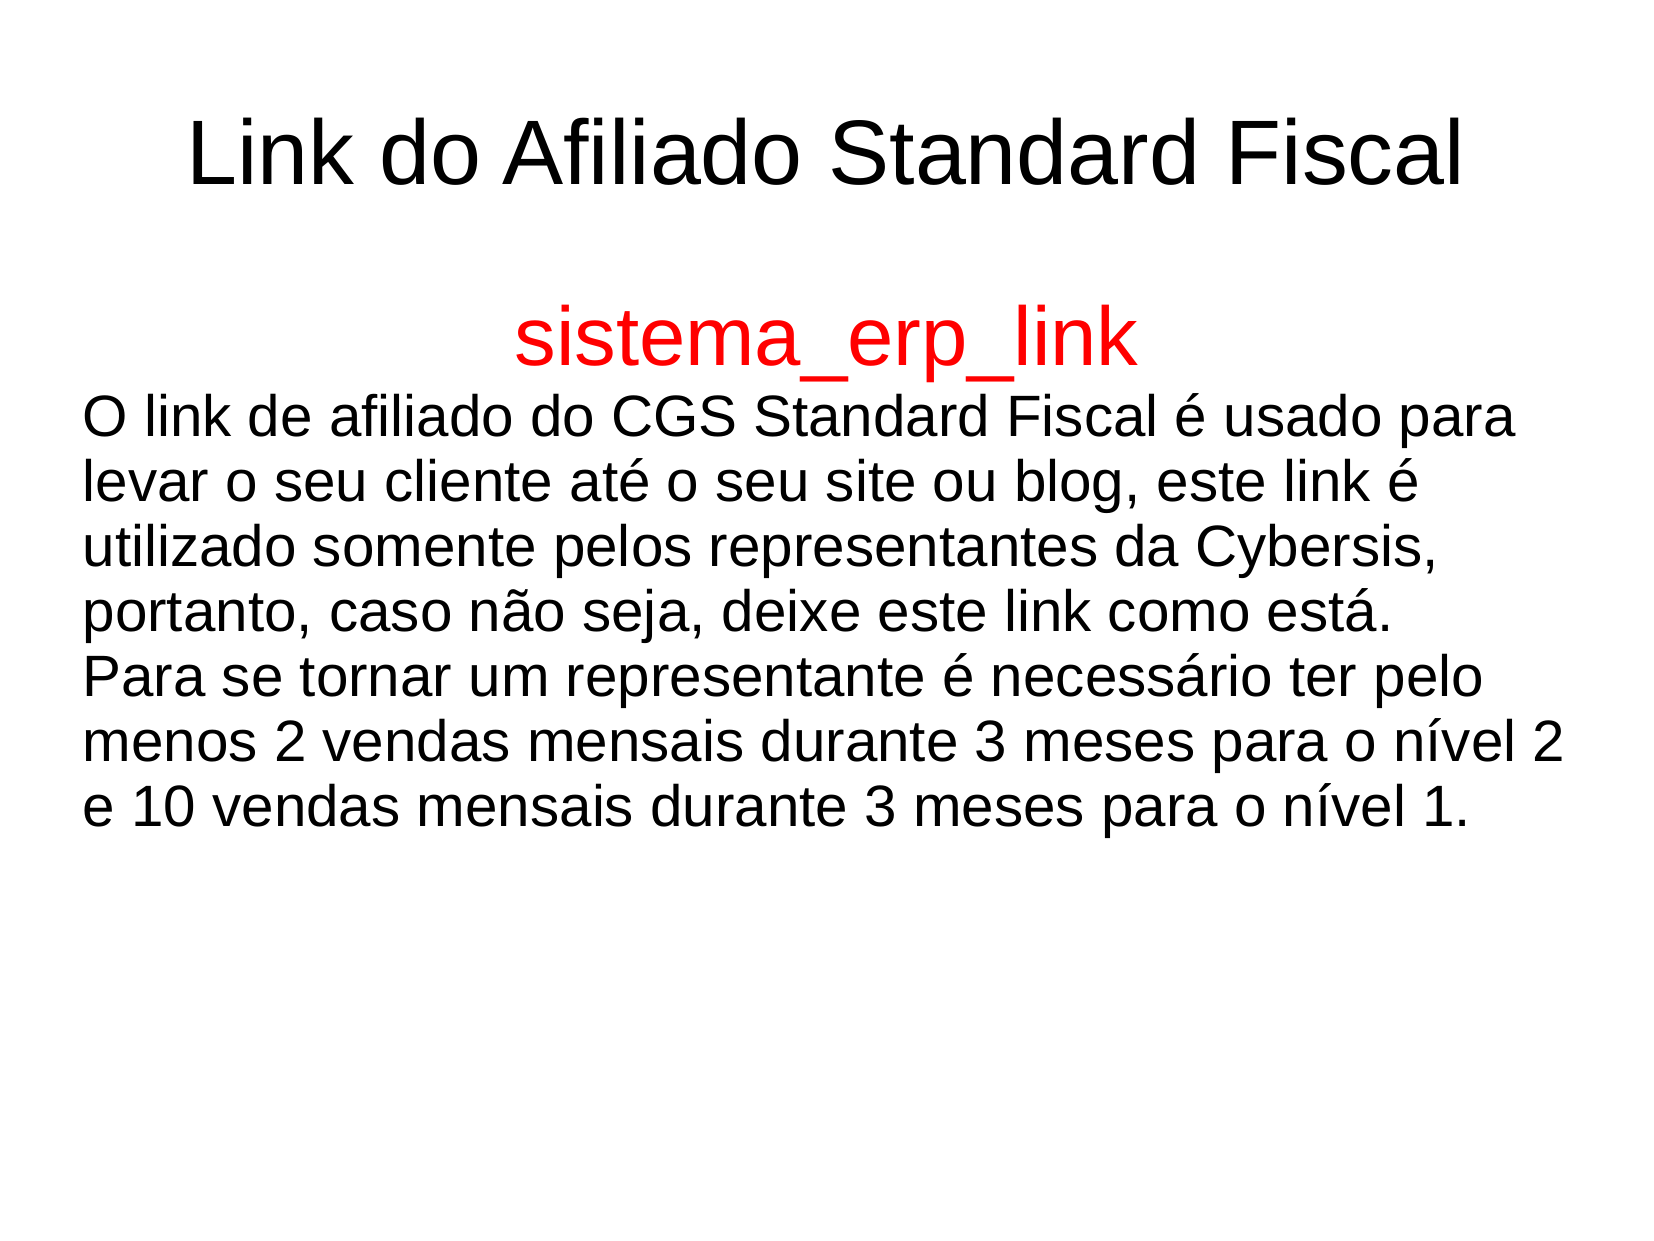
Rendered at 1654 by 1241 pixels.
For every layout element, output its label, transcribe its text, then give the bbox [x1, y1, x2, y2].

title Link do Afiliado Standard Fiscal [82, 49, 1571, 257]
subtitle sistema_erp_link O link de afiliado do CGS Standard Fiscal é usado para levar o seu cliente até o seu site ou blog, este link é utilizado somente pelos representantes da Cybersis, portanto, caso não seja, deixe este link como está. Para se tornar um representante é necessário ter pelo menos 2 vendas mensais durante 3 meses para o nível 2 e 10 vendas mensais durante 3 meses para o nível 1. [82, 290, 1571, 1010]
